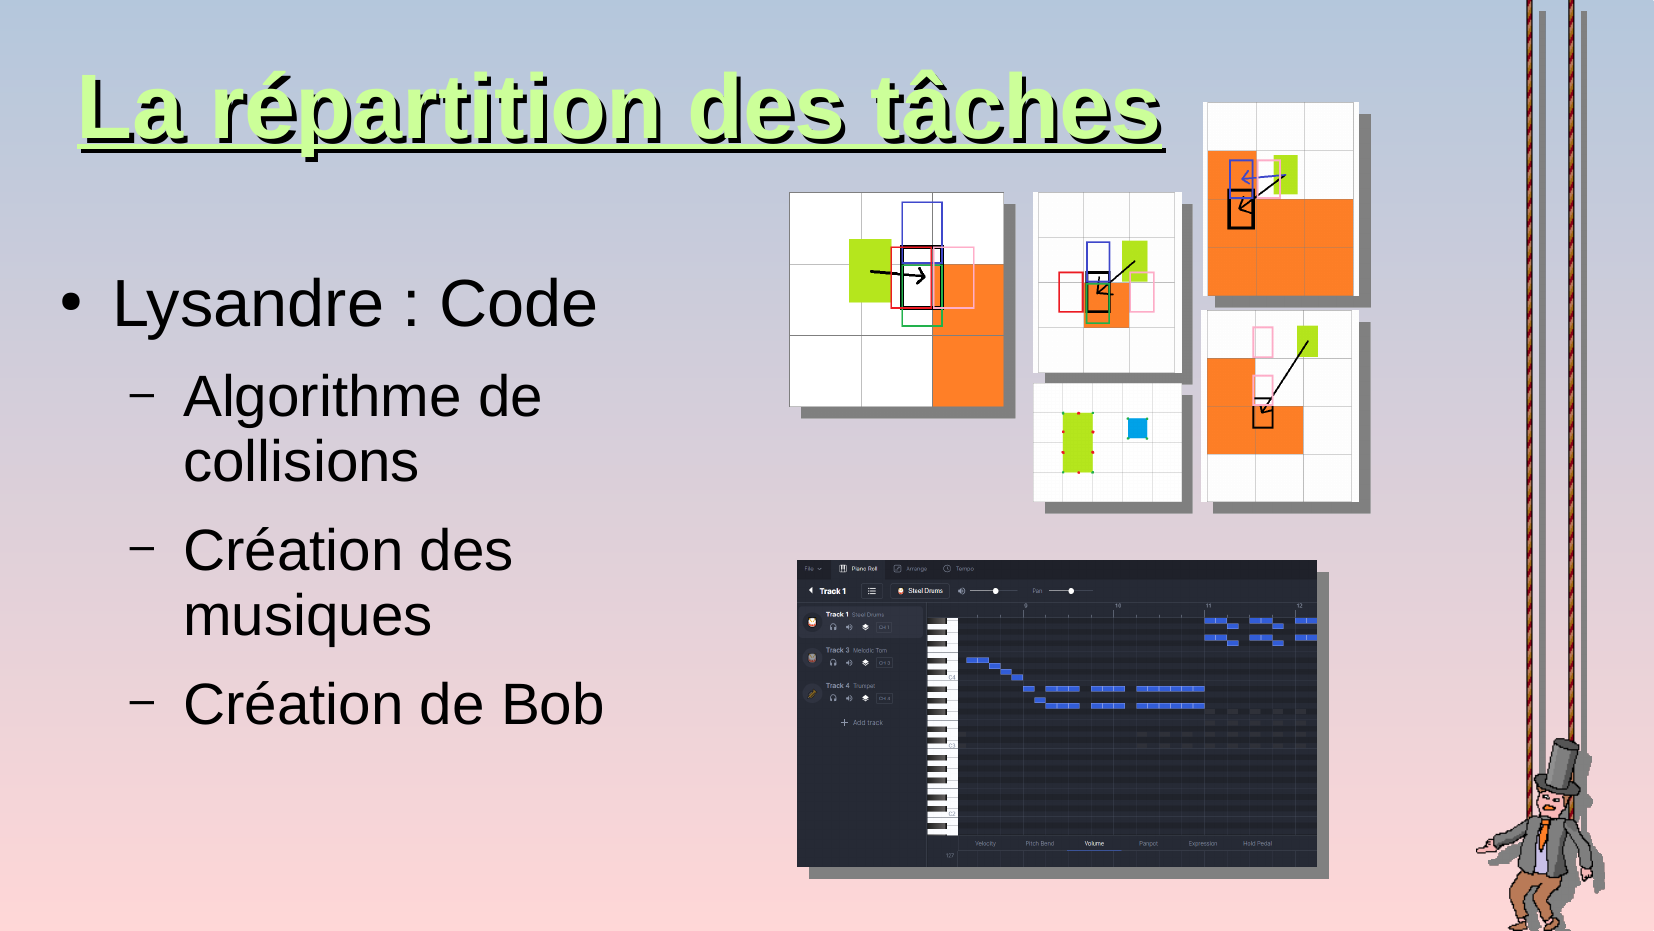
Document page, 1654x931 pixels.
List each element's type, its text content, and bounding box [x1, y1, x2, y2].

picture [789, 192, 1004, 407]
picture [797, 560, 1317, 867]
picture [1033, 192, 1182, 373]
picture [1033, 383, 1182, 503]
picture [1203, 102, 1359, 296]
picture [1476, 0, 1593, 931]
list Lysandre : Code Algorithme de collisions Création des musiques Création de Bob [41, 265, 768, 806]
picture [1201, 310, 1359, 502]
title La répartition des tâches [76, 29, 1476, 185]
